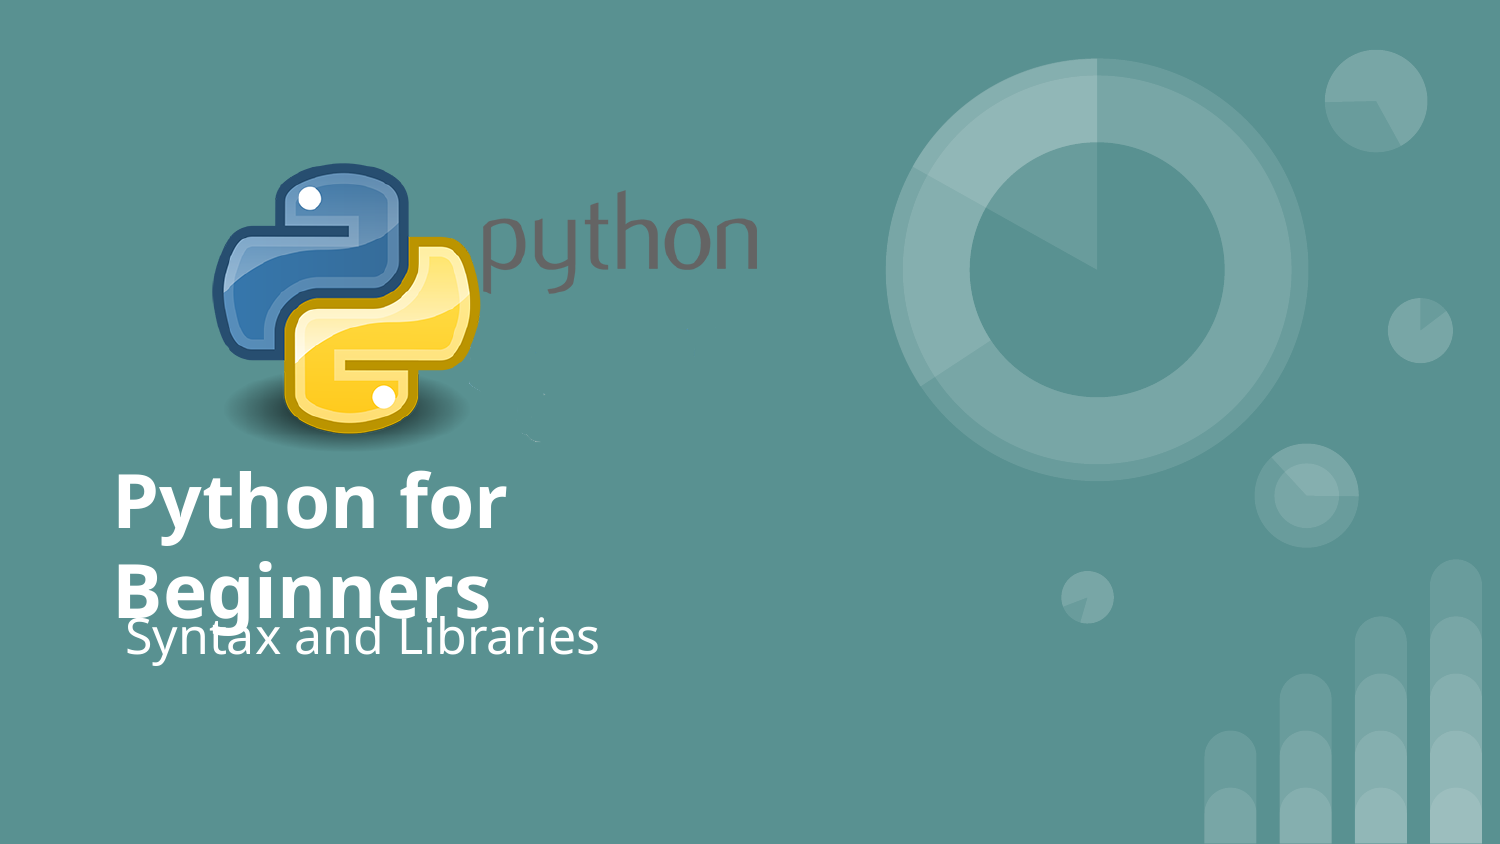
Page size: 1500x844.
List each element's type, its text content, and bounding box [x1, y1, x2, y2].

picture [212, 149, 763, 452]
subtitle Syntax and Libraries [110, 589, 809, 704]
title Python for Beginners [97, 389, 900, 697]
